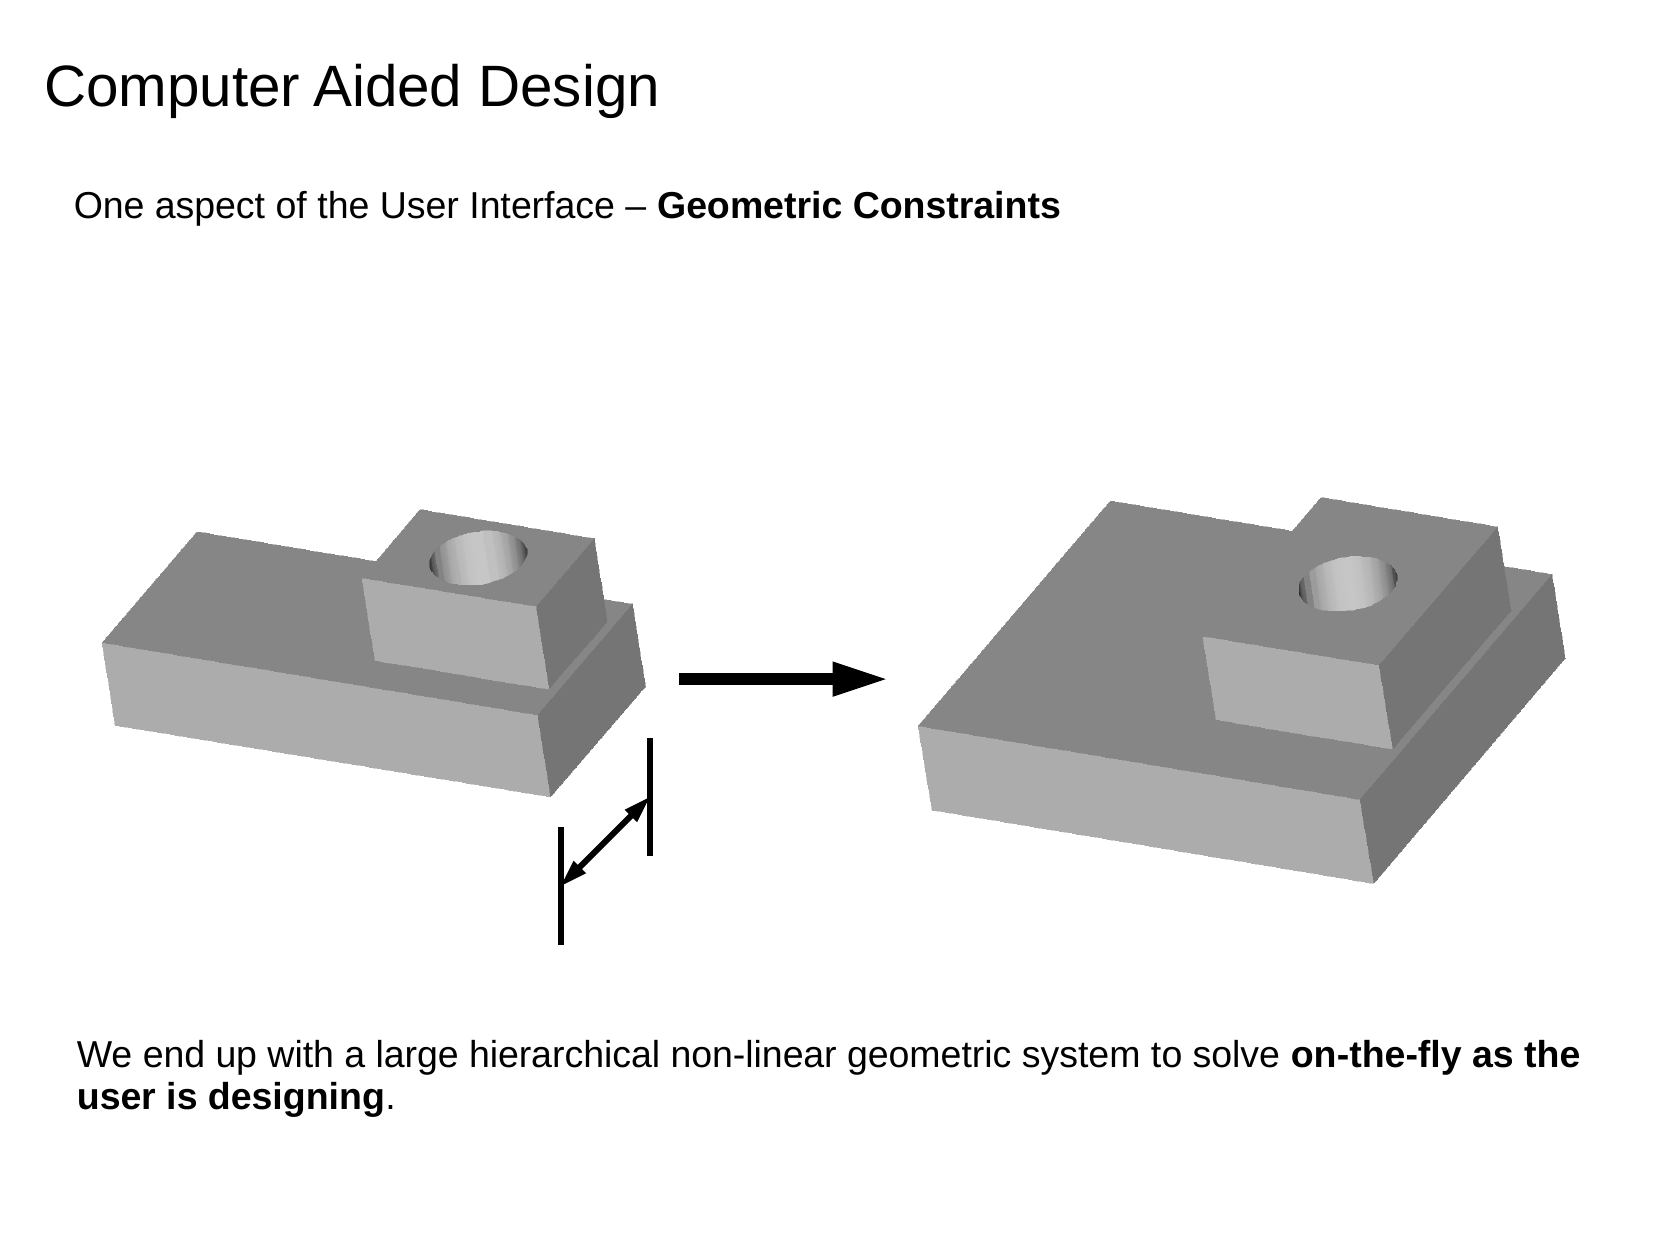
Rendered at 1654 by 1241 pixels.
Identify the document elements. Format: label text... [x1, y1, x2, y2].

text_box One aspect of the User Interface – Geometric Constraints [59, 177, 1565, 241]
picture [915, 495, 1567, 886]
picture [99, 487, 650, 798]
text_box We end up with a large hierarchical non-linear geometric system to solve on-the-fly as the user is designing. [59, 1023, 1654, 1142]
text_box Computer Aided Design [29, 46, 1625, 135]
